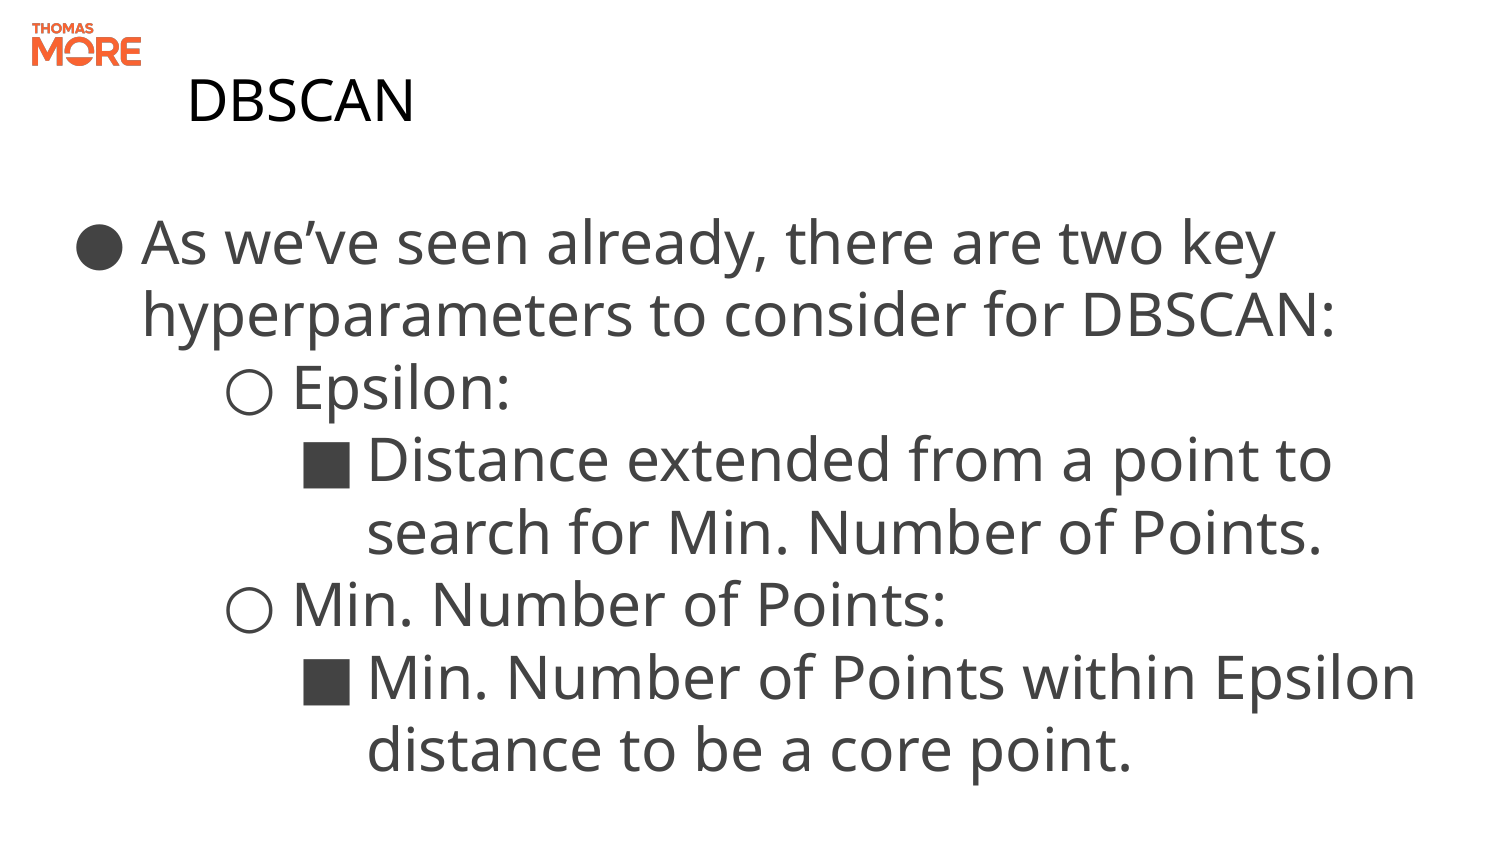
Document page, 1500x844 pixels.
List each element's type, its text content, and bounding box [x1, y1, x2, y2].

title DBSCAN [171, 48, 1449, 143]
picture [22, 13, 151, 76]
list As we’ve seen already, there are two key hyperparameters to consider for DBSCAN: Epsilon: Distance extended from a point to search for Min. Number of Points. Min. Number of Points: Min. Number of Points within Epsilon distance to be a core point. [51, 189, 1476, 750]
